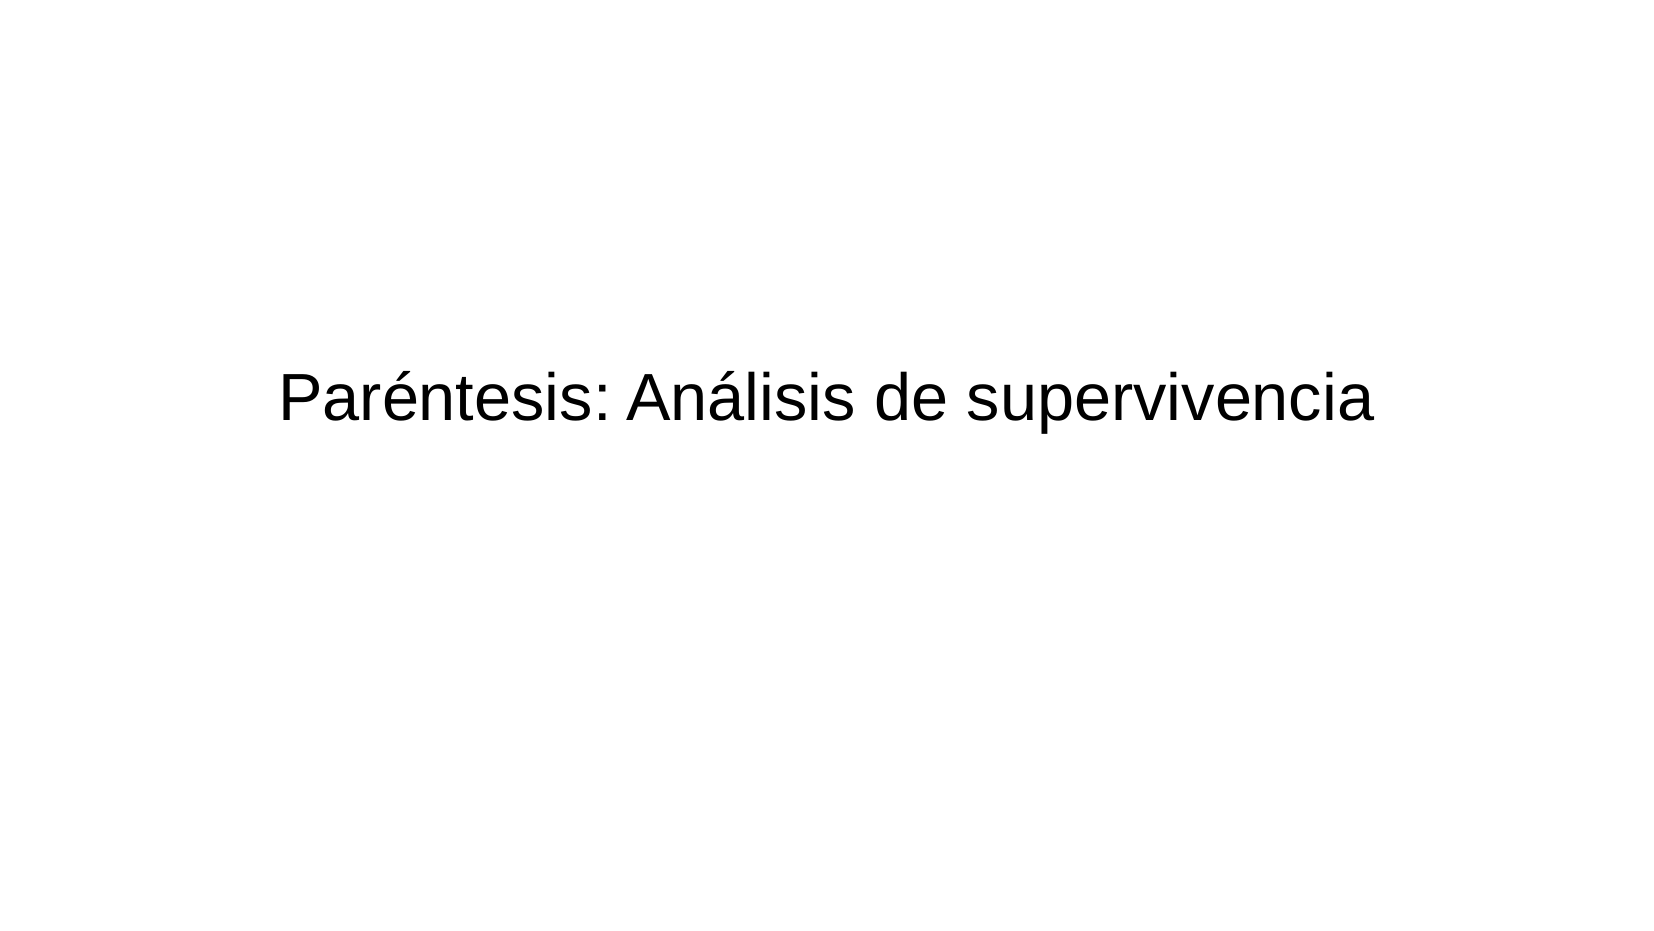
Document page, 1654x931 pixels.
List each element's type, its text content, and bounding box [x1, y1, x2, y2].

subtitle Paréntesis: Análisis de supervivencia [82, 37, 1571, 757]
